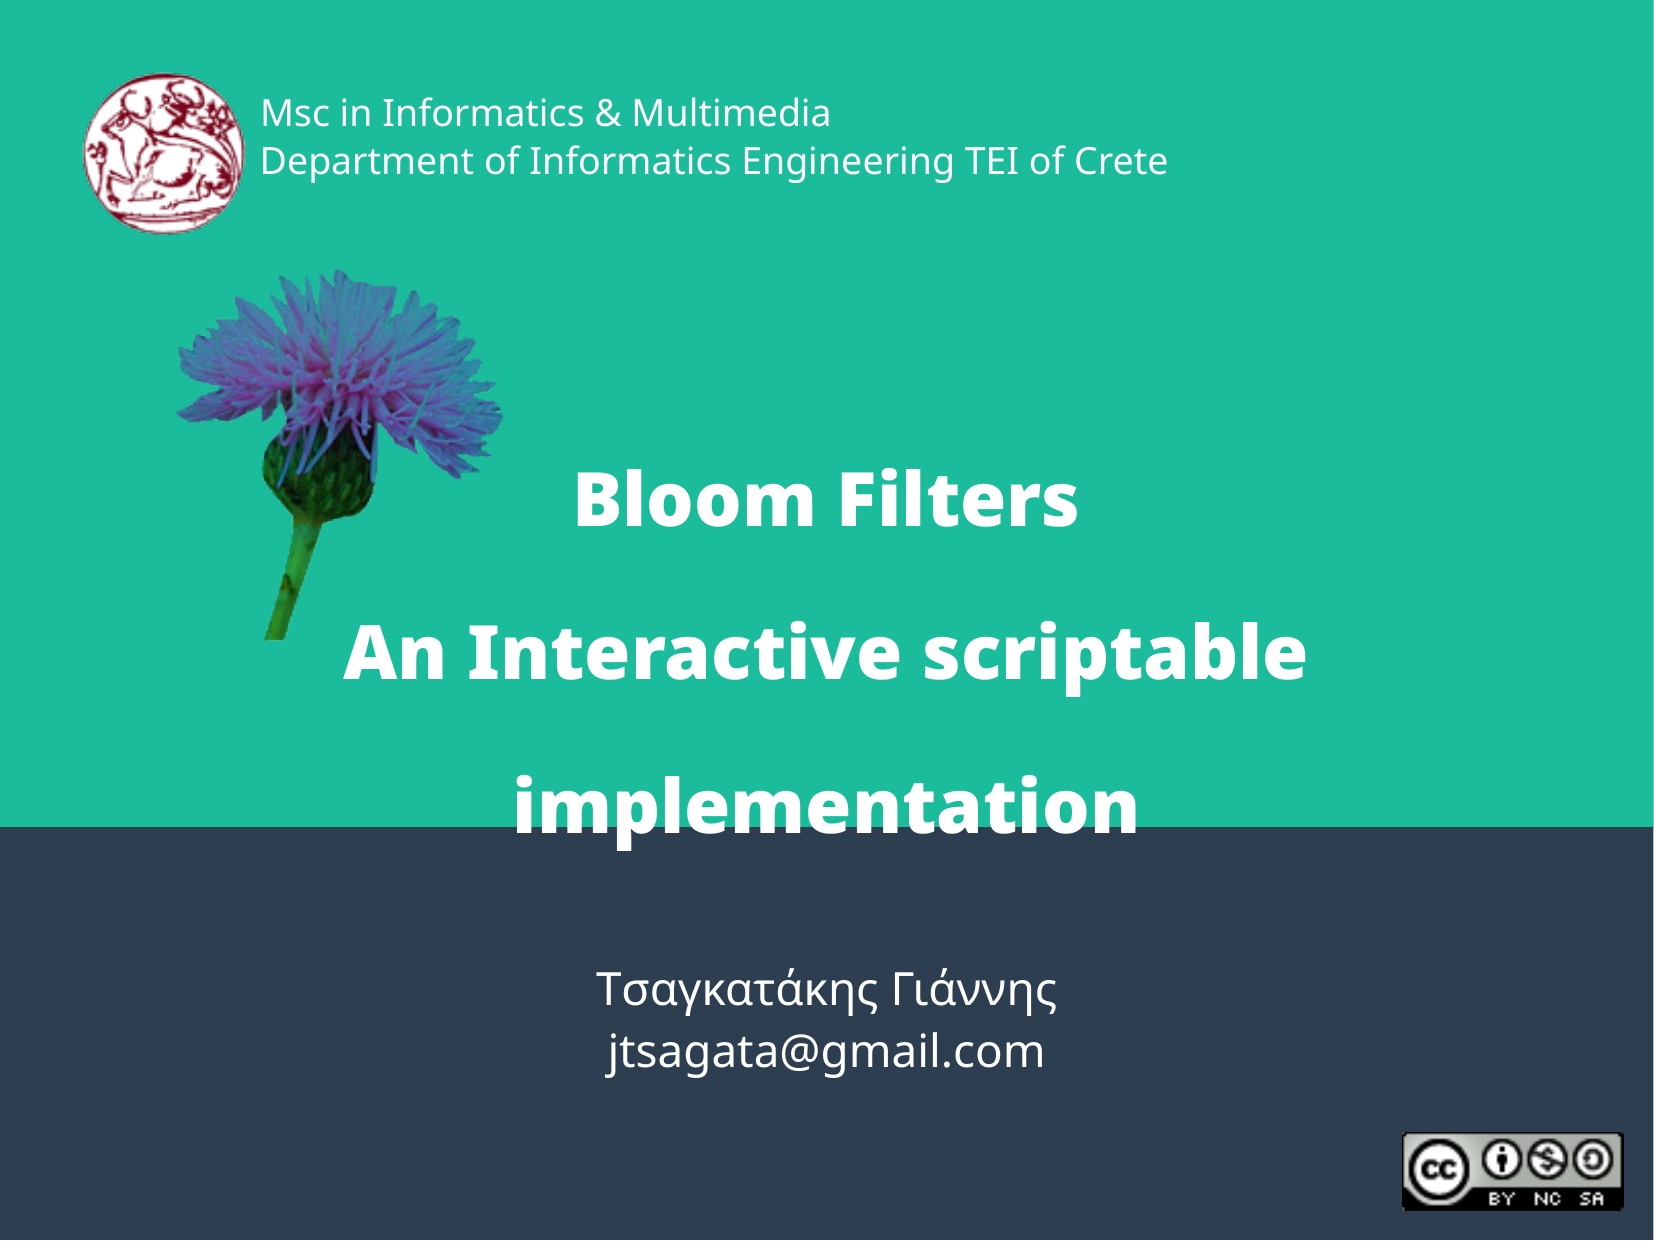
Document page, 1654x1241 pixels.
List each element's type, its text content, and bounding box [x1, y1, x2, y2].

picture [82, 72, 531, 664]
picture [1402, 1132, 1624, 1211]
title Bloom Filters An Interactive scriptable implementation [59, 472, 1595, 778]
text_box Department of Informatics Engineering TEI of Crete [259, 134, 1226, 182]
subtitle Tσαγκατάκης Γιάννης jtsagata@gmail.com [59, 856, 1595, 1182]
text_box Msc in Informatics & Multimedia [260, 86, 863, 134]
